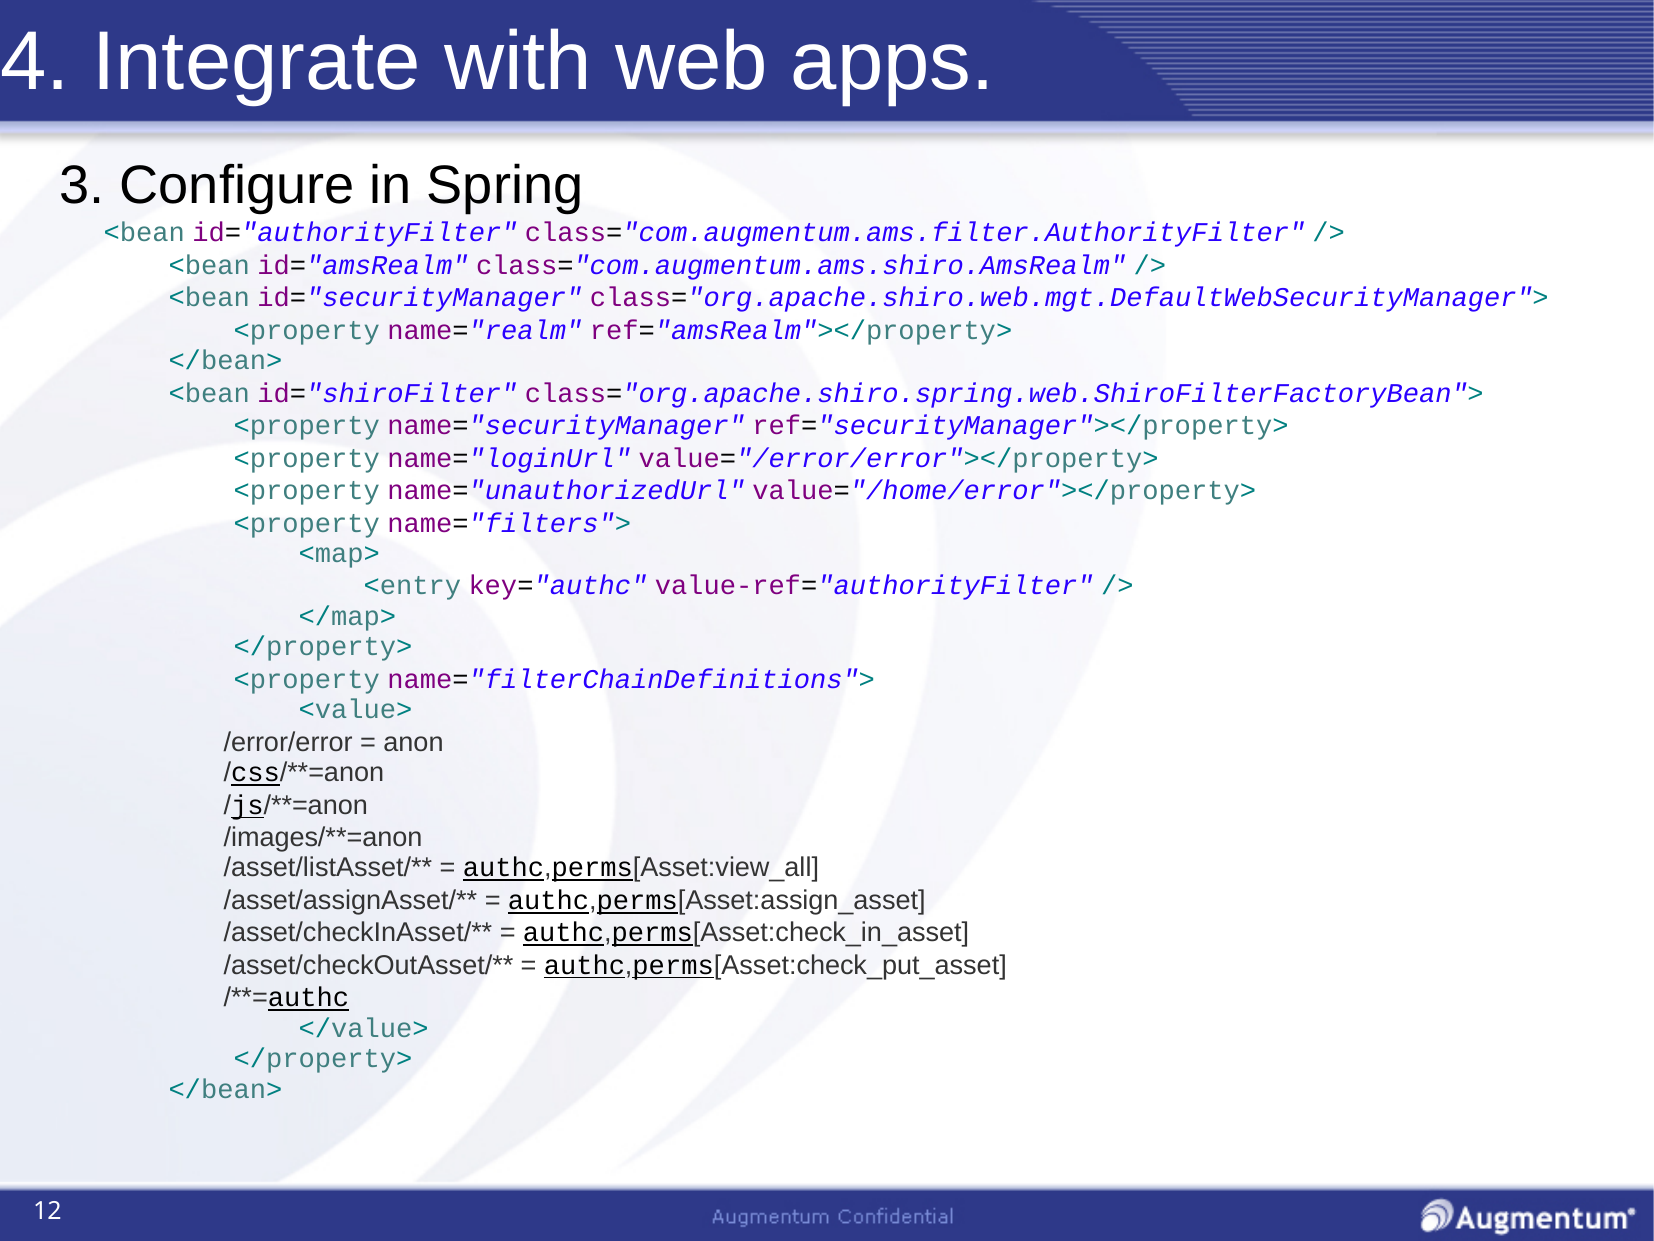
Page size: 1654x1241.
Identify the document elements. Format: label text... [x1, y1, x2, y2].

text_box <bean id="authorityFilter" class="com.augmentum.ams.filter.AuthorityFilter" /> <bean id="amsRealm" class="com.augmentum.ams.shiro.AmsRealm" /> <bean id="securityManager" class="org.apache.shiro.web.mgt.DefaultWebSecurityManager"> <property name="realm" ref="amsRealm"></property> </bean> <bean id="shiroFilter" class="org.apache.shiro.spring.web.ShiroFilterFactoryBean"> <property name="securityManager" ref="securityManager"></property> <property name="loginUrl" value="/error/error"></property> <property name="unauthorizedUrl" value="/home/error"></property> <property name="filters"> <map> <entry key="authc" value-ref="authorityFilter" /> </map> </property> <property name="filterChainDefinitions"> <value> /error/error = anon /css/**=anon /js/**=anon /images/**=anon /asset/listAsset/** = authc,perms[Asset:view_all] /asset/assignAsset/** = authc,perms[Asset:assign_asset] /asset/checkInAsset/** = authc,perms[Asset:check_in_asset] /asset/checkOutAsset/** = authc,perms[Asset:check_put_asset] /**=authc </value> </property> </bean> [89, 210, 1565, 1139]
picture [0, 0, 1654, 1241]
text_box 3. Configure in Spring [29, 147, 739, 237]
title 4. Integrate with web apps. [0, 14, 1447, 108]
